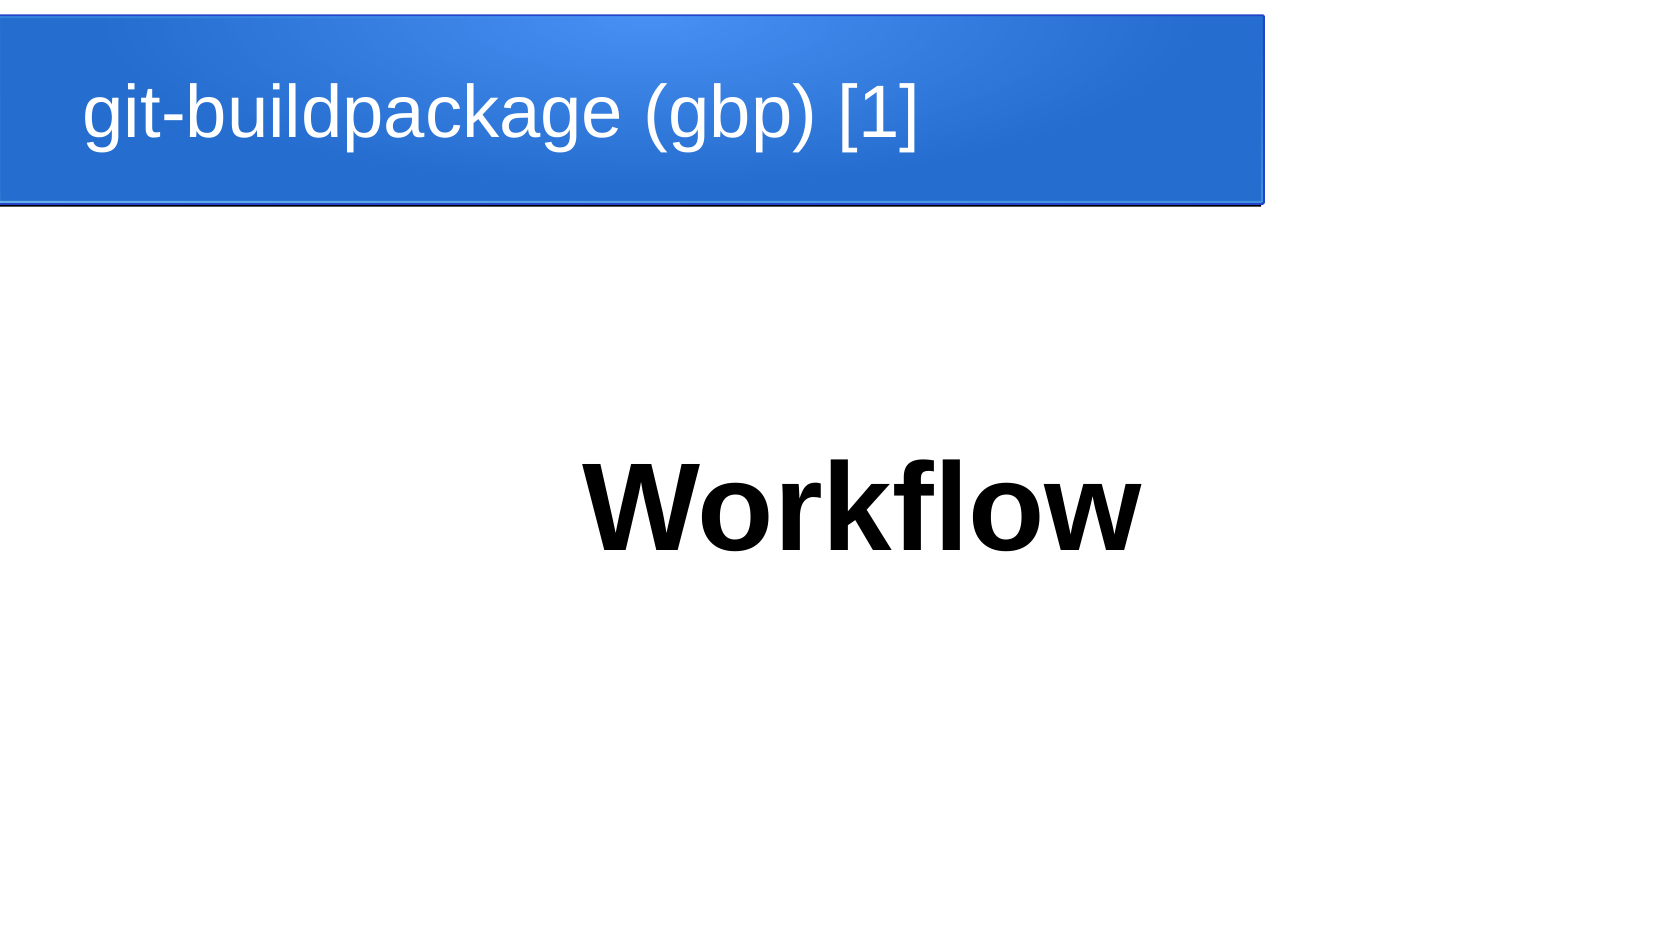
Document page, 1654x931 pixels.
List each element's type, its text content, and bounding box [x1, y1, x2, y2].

title git-buildpackage (gbp) [1] [82, 35, 1235, 189]
list Workflow [82, 437, 1571, 588]
